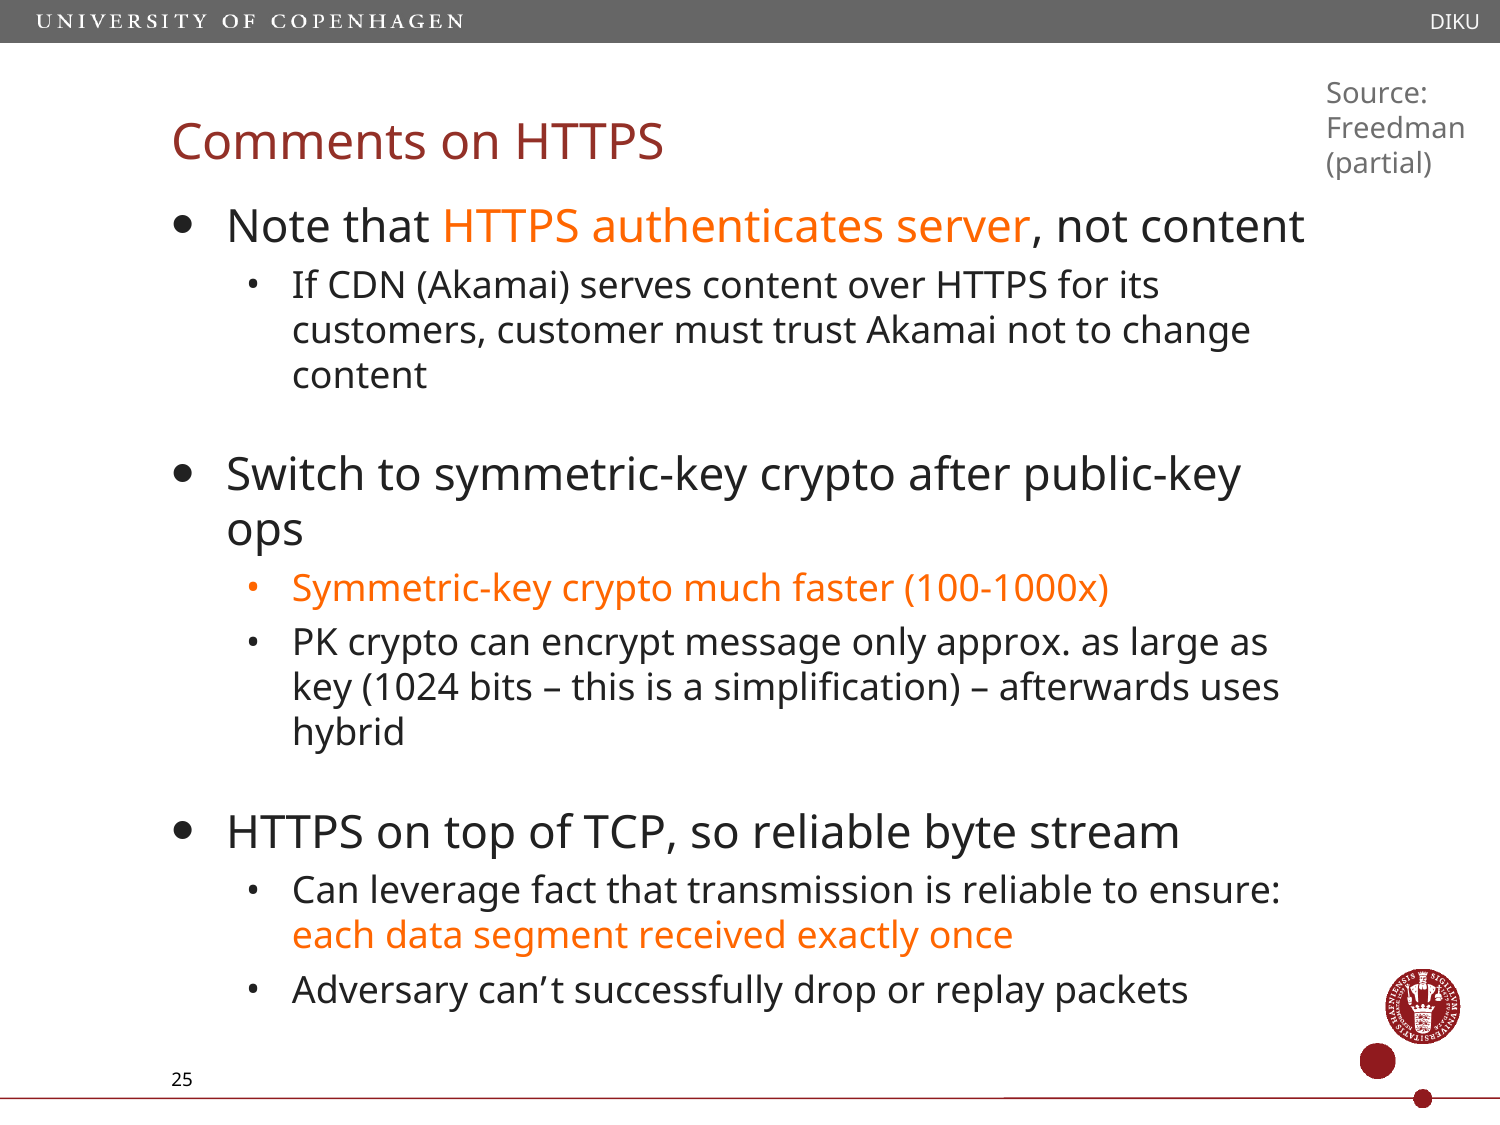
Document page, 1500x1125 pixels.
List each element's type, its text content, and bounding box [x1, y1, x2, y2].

text_box Comments on HTTPS [171, 75, 1311, 171]
text_box Source: Freedman (partial) [1311, 66, 1495, 187]
picture [0, 910, 1500, 1122]
text_box <number> [171, 1067, 522, 1092]
text_box Note that HTTPS authenticates server, not content If CDN (Akamai) serves content over HTTPS for its customers, customer must trust Akamai not to change content Switch to symmetric-key crypto after public-key ops Symmetric-key crypto much faster (100-1000x) PK crypto can encrypt message only approx. as large as key (1024 bits – this is a simplification) – afterwards uses hybrid HTTPS on top of TCP, so reliable byte stream Can leverage fact that transmission is reliable to ensure: each data segment received exactly once Adversary can’t successfully drop or replay packets [171, 196, 1329, 871]
text_box DIKU [469, 0, 1495, 43]
